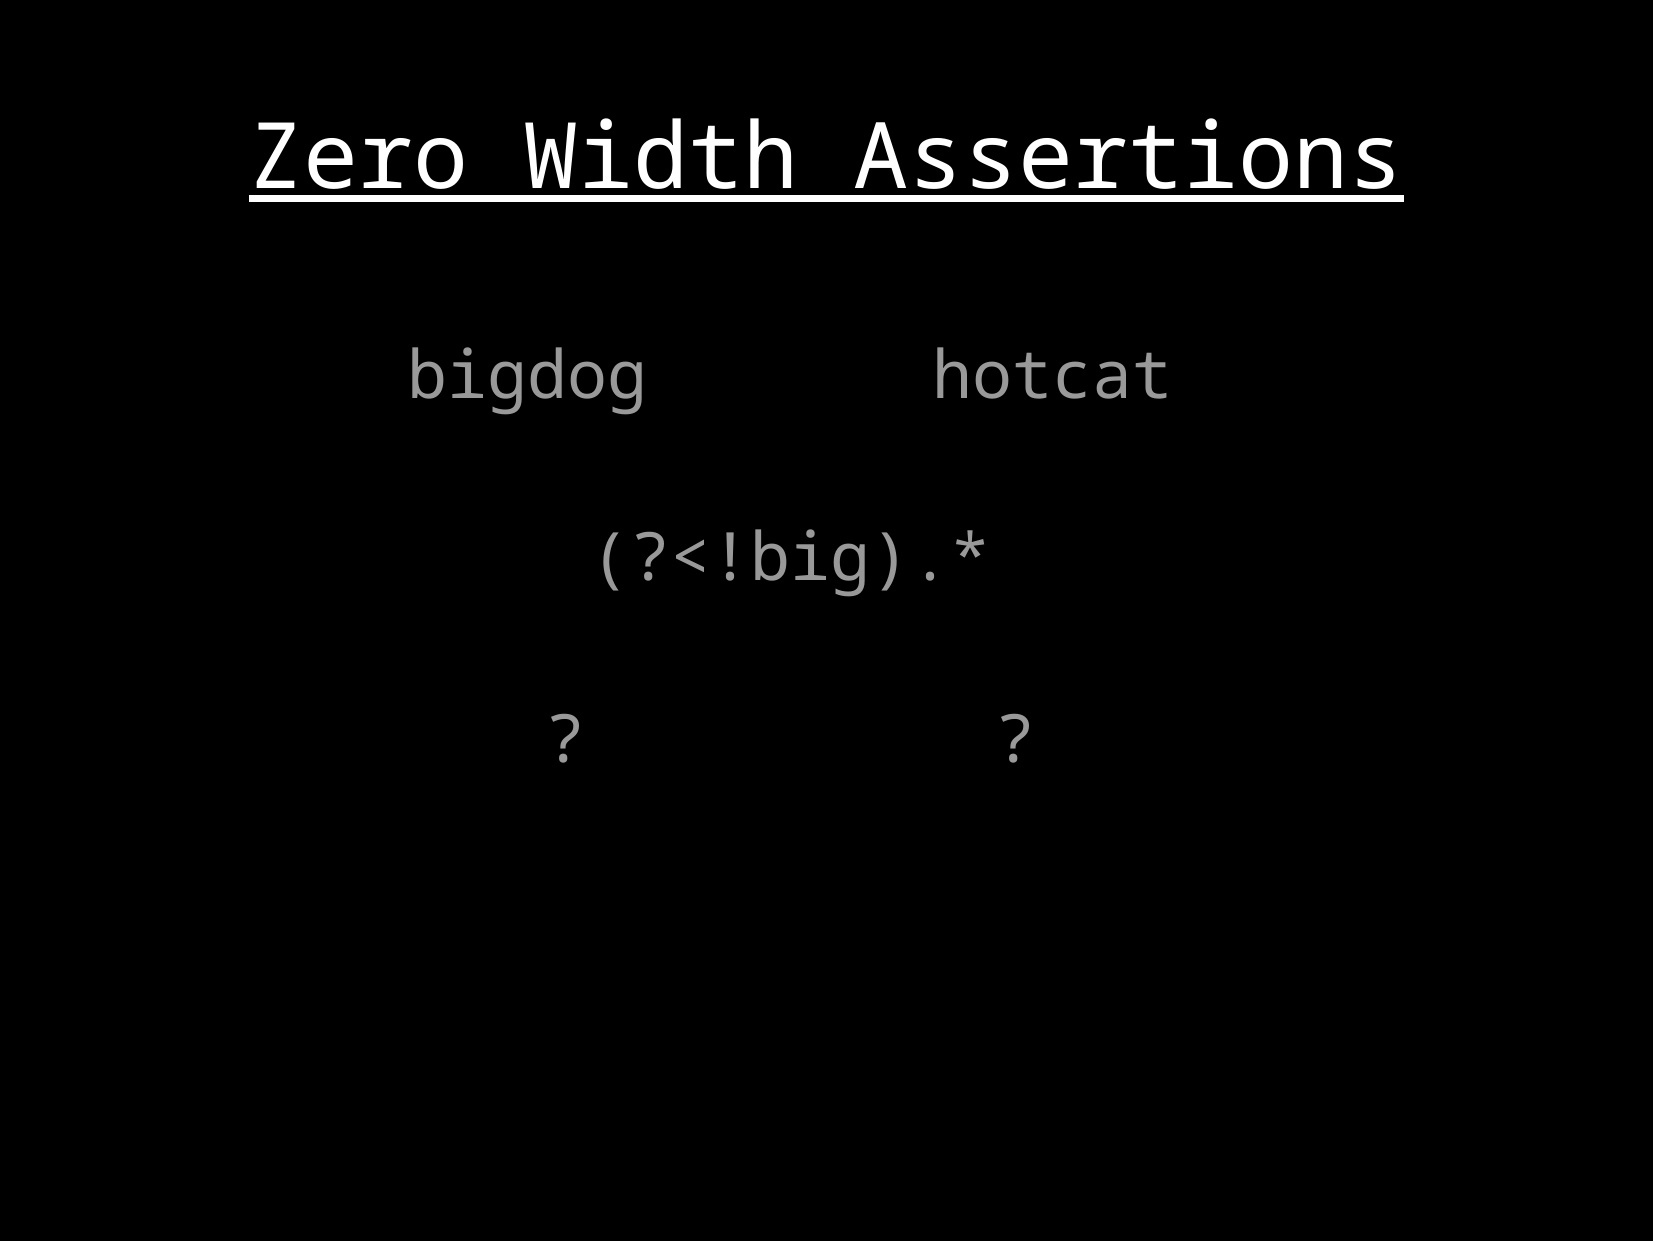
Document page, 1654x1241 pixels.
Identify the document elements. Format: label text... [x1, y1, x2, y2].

subtitle bigdog hotcat (?<!big).* ? ? [28, 285, 1517, 1006]
title Zero Width Assertions [82, 49, 1571, 257]
